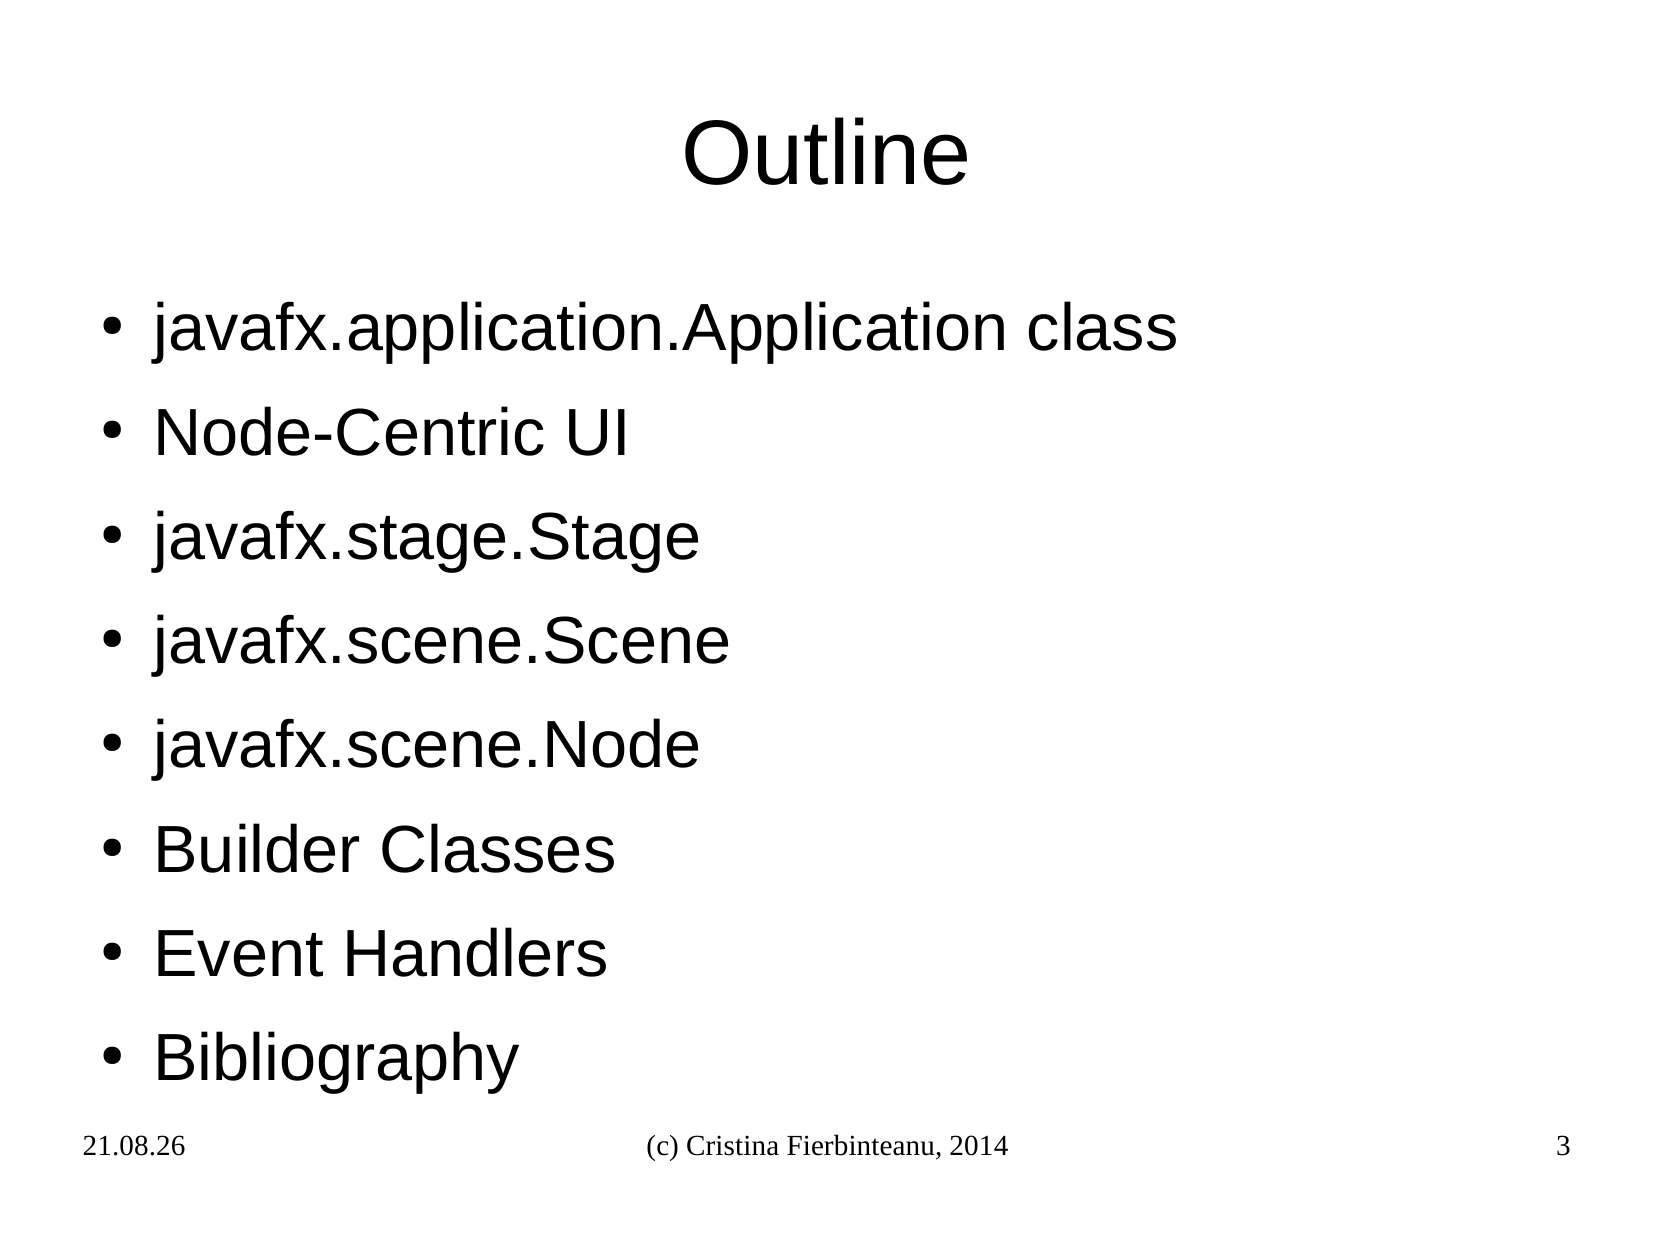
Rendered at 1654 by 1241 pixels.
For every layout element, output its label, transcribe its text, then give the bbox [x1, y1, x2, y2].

list javafx.application.Application class Node-Centric UI javafx.stage.Stage javafx.scene.Scene javafx.scene.Node Builder Classes Event Handlers Bibliography [82, 290, 1571, 1200]
title Outline [82, 49, 1571, 257]
